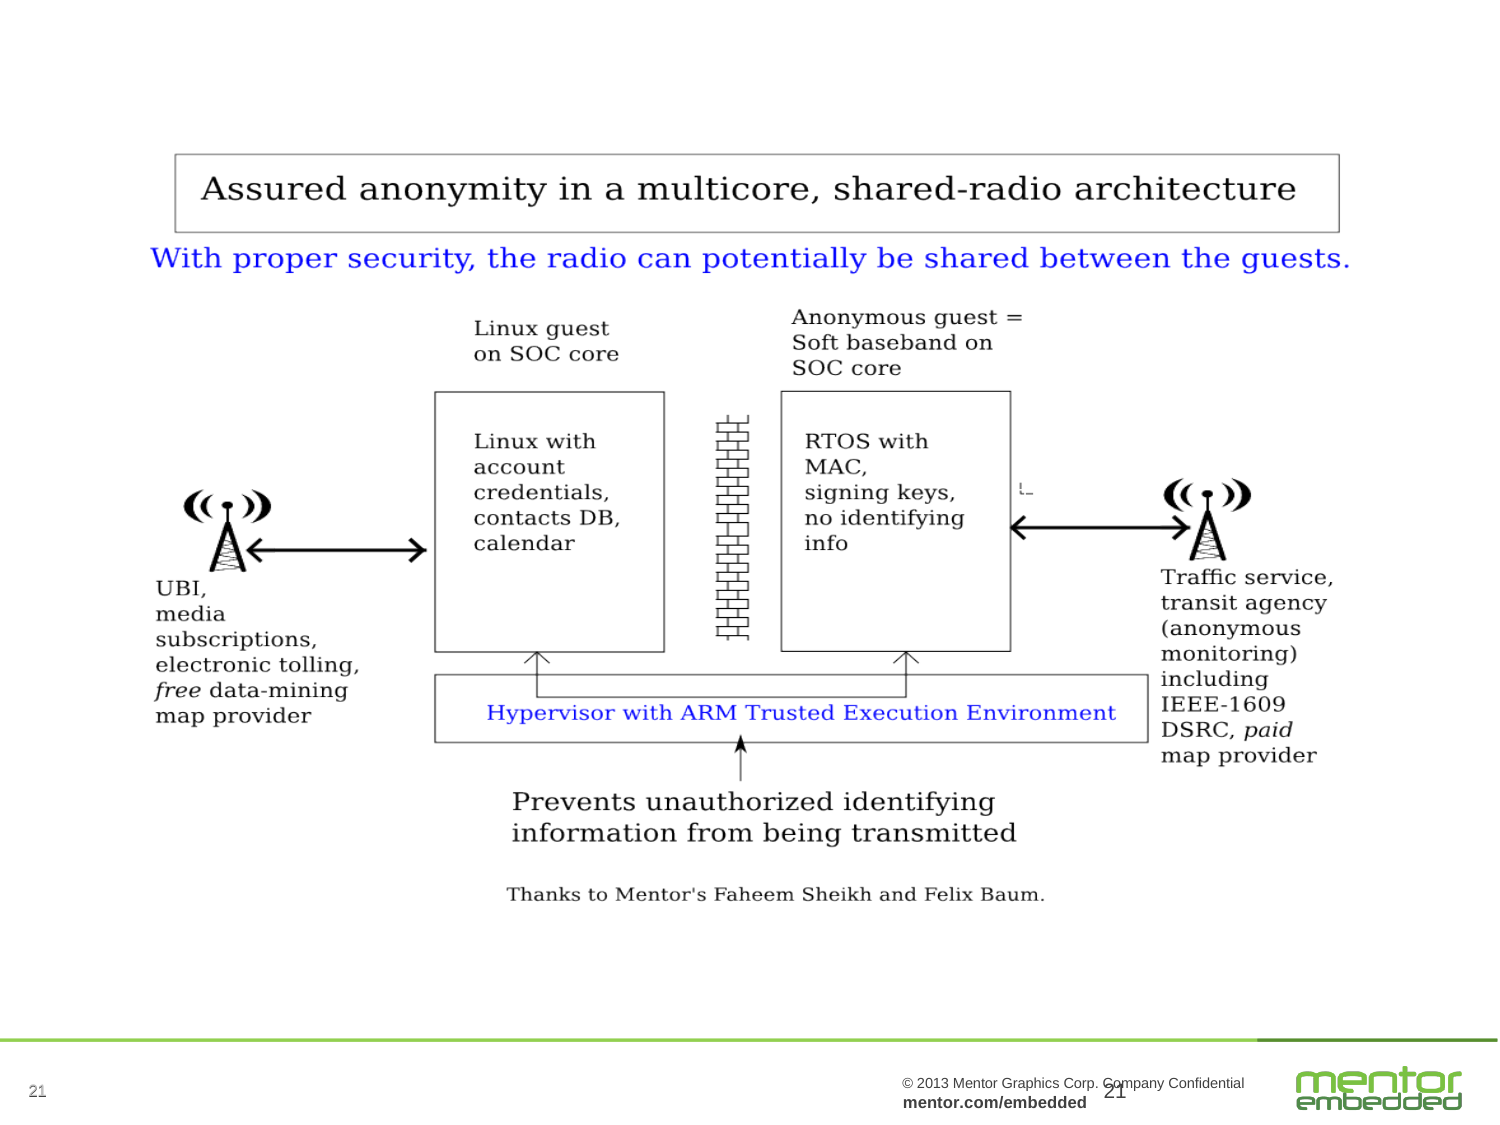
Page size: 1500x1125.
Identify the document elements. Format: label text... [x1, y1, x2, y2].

picture [1292, 1062, 1464, 1114]
picture [112, 115, 1372, 980]
text_box <number> [1088, 1077, 1176, 1108]
